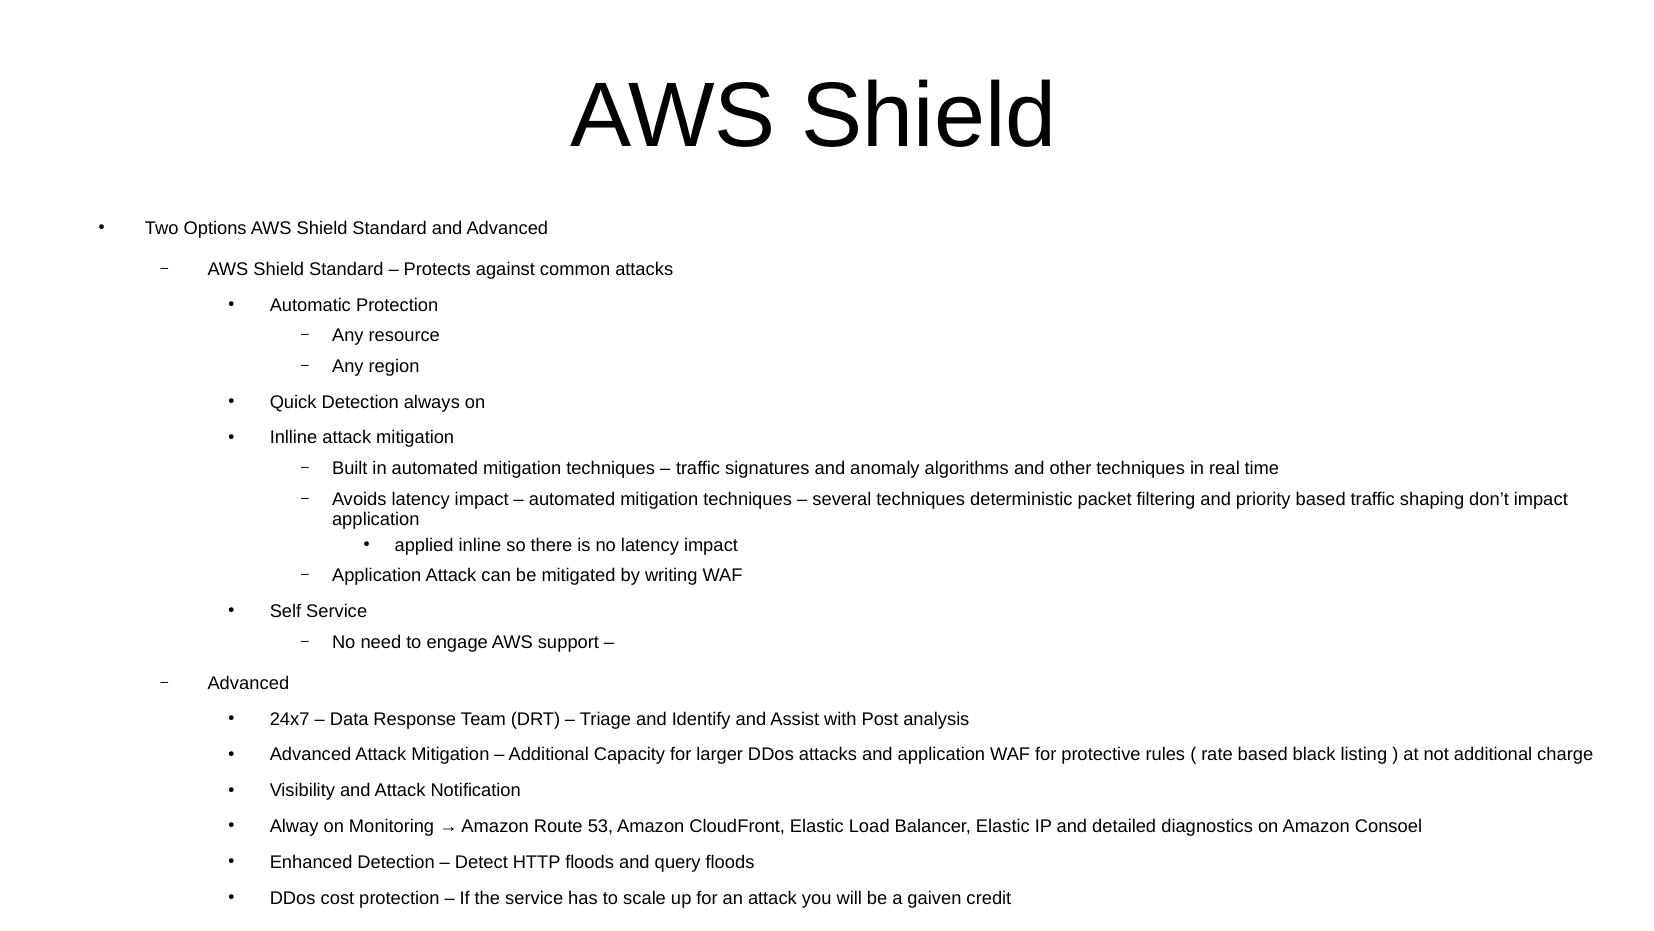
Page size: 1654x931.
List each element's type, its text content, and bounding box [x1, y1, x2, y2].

title AWS Shield [82, 37, 1571, 193]
list Two Options AWS Shield Standard and Advanced AWS Shield Standard – Protects against common attacks Automatic Protection Any resource Any region Quick Detection always on Inlline attack mitigation Built in automated mitigation techniques – traffic signatures and anomaly algorithms and other techniques in real time Avoids latency impact – automated mitigation techniques – several techniques deterministic packet filtering and priority based traffic shaping don’t impact application applied inline so there is no latency impact Application Attack can be mitigated by writing WAF Self Service No need to engage AWS support – Advanced 24x7 – Data Response Team (DRT) – Triage and Identify and Assist with Post analysis Advanced Attack Mitigation – Additional Capacity for larger DDos attacks and application WAF for protective rules ( rate based black listing ) at not additional charge Visibility and Attack Notification Alway on Monitoring → Amazon Route 53, Amazon CloudFront, Elastic Load Balancer, Elastic IP and detailed diagnostics on Amazon Consoel Enhanced Detection – Detect HTTP floods and query floods DDos cost protection – If the service has to scale up for an attack you will be a gaiven credit [82, 217, 1636, 916]
